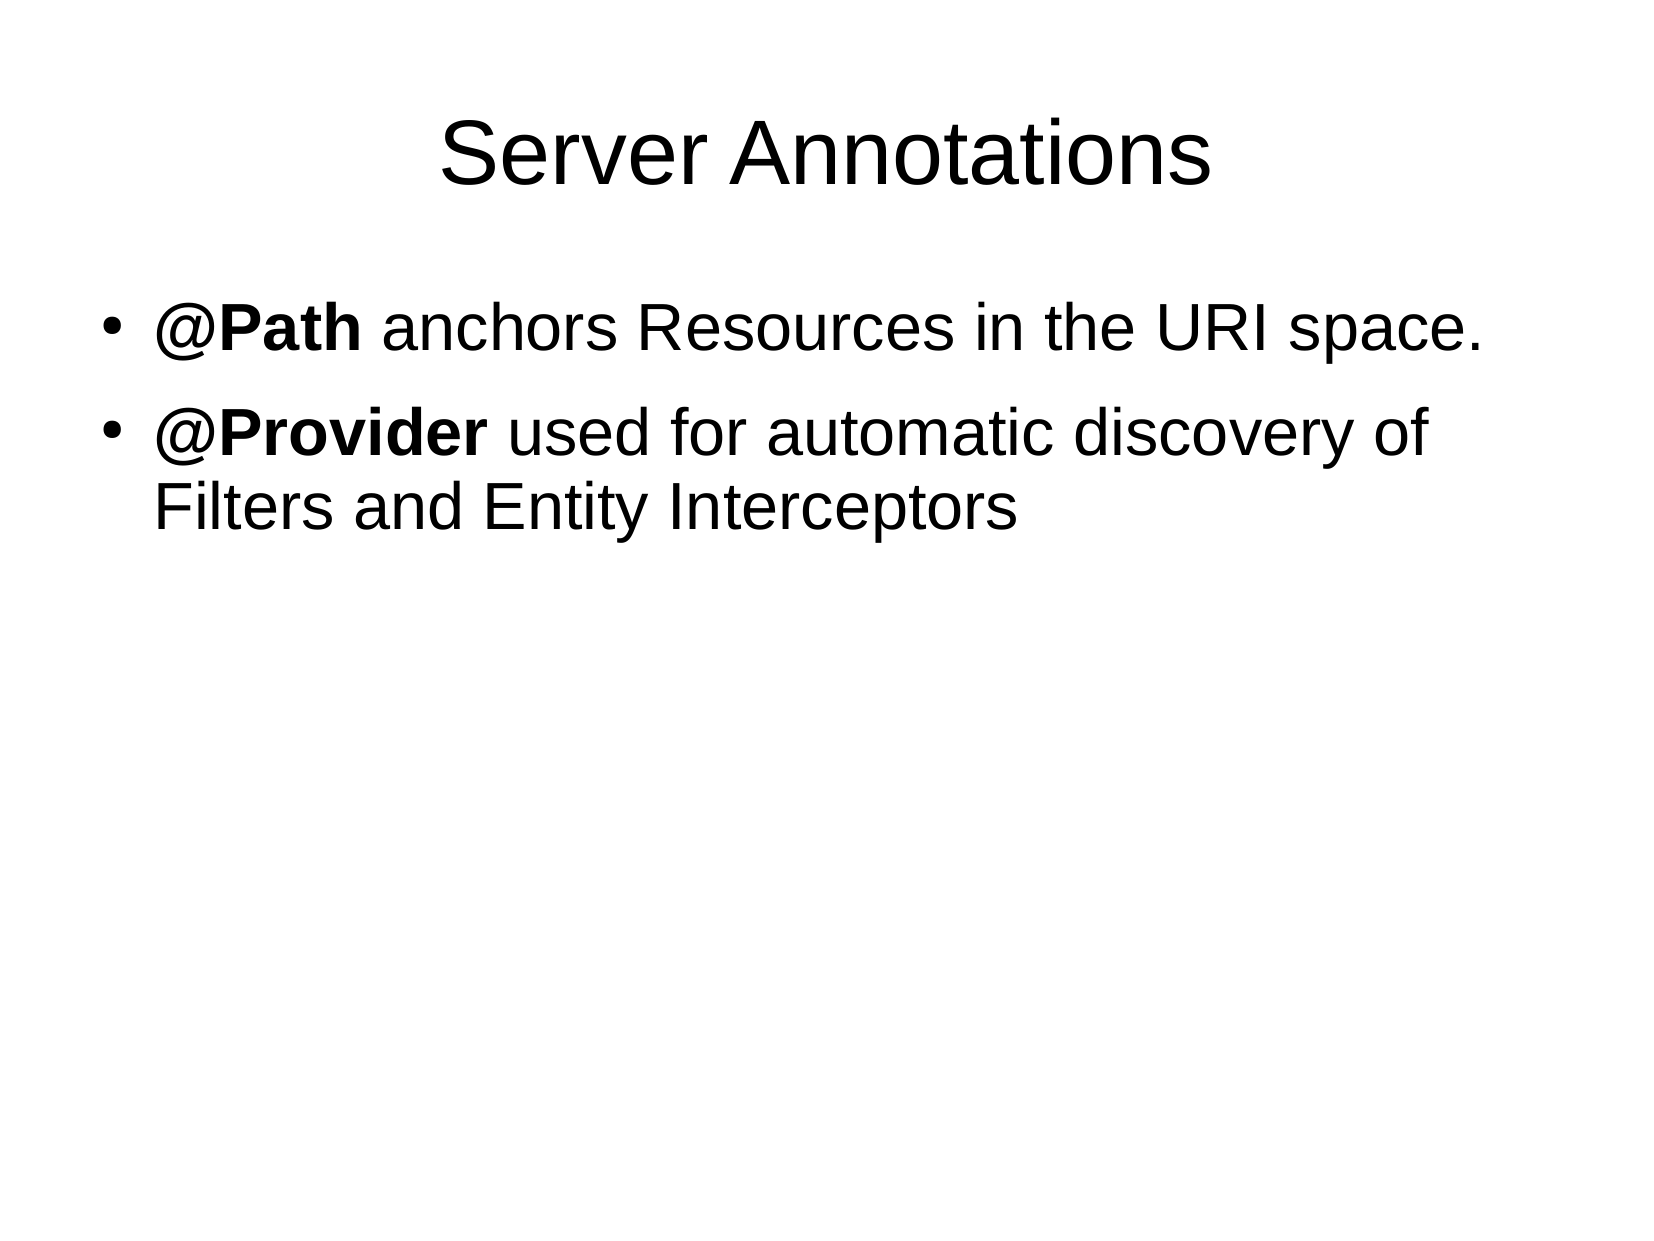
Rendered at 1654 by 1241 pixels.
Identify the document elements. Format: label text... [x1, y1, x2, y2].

title Server Annotations [82, 49, 1571, 257]
list @Path anchors Resources in the URI space. @Provider used for automatic discovery of Filters and Entity Interceptors [82, 290, 1538, 1010]
